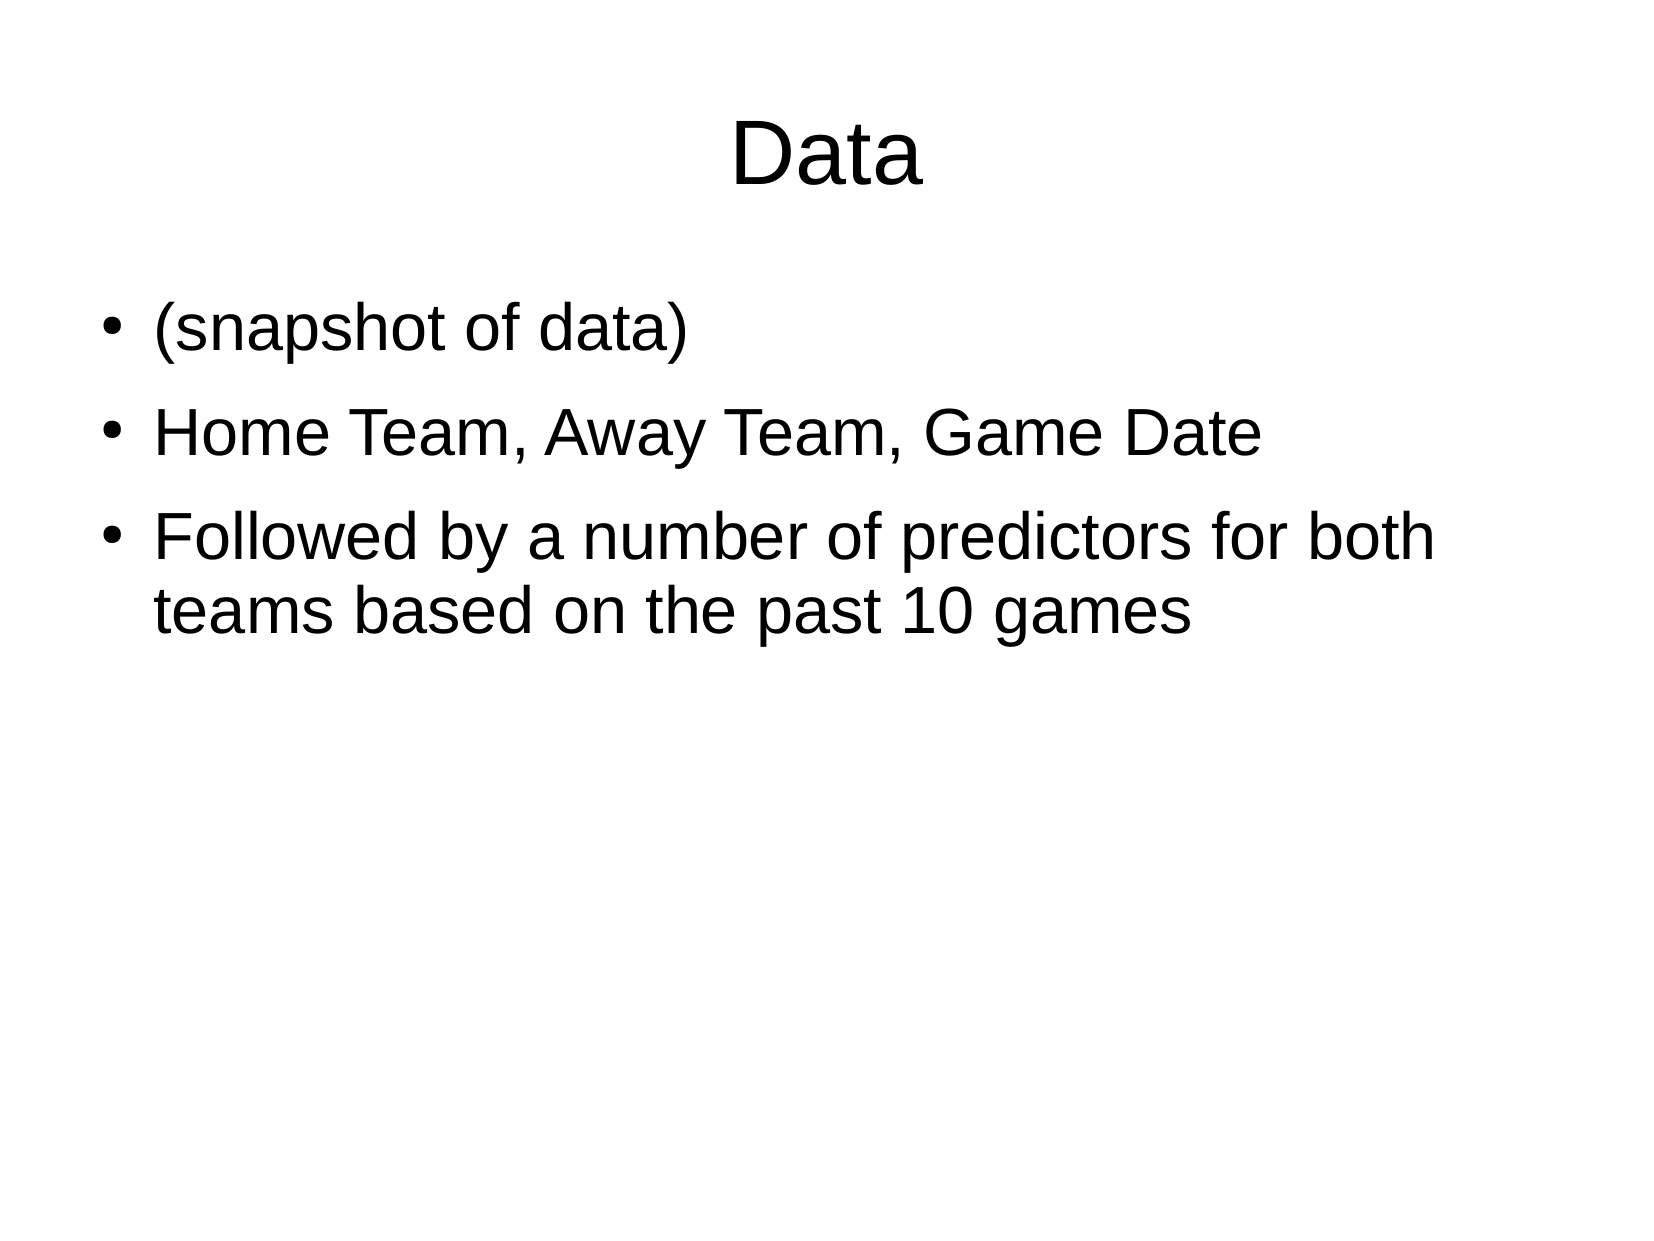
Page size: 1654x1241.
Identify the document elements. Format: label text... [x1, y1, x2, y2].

list (snapshot of data) Home Team, Away Team, Game Date Followed by a number of predictors for both teams based on the past 10 games [82, 290, 1571, 1010]
title Data [82, 49, 1571, 257]
